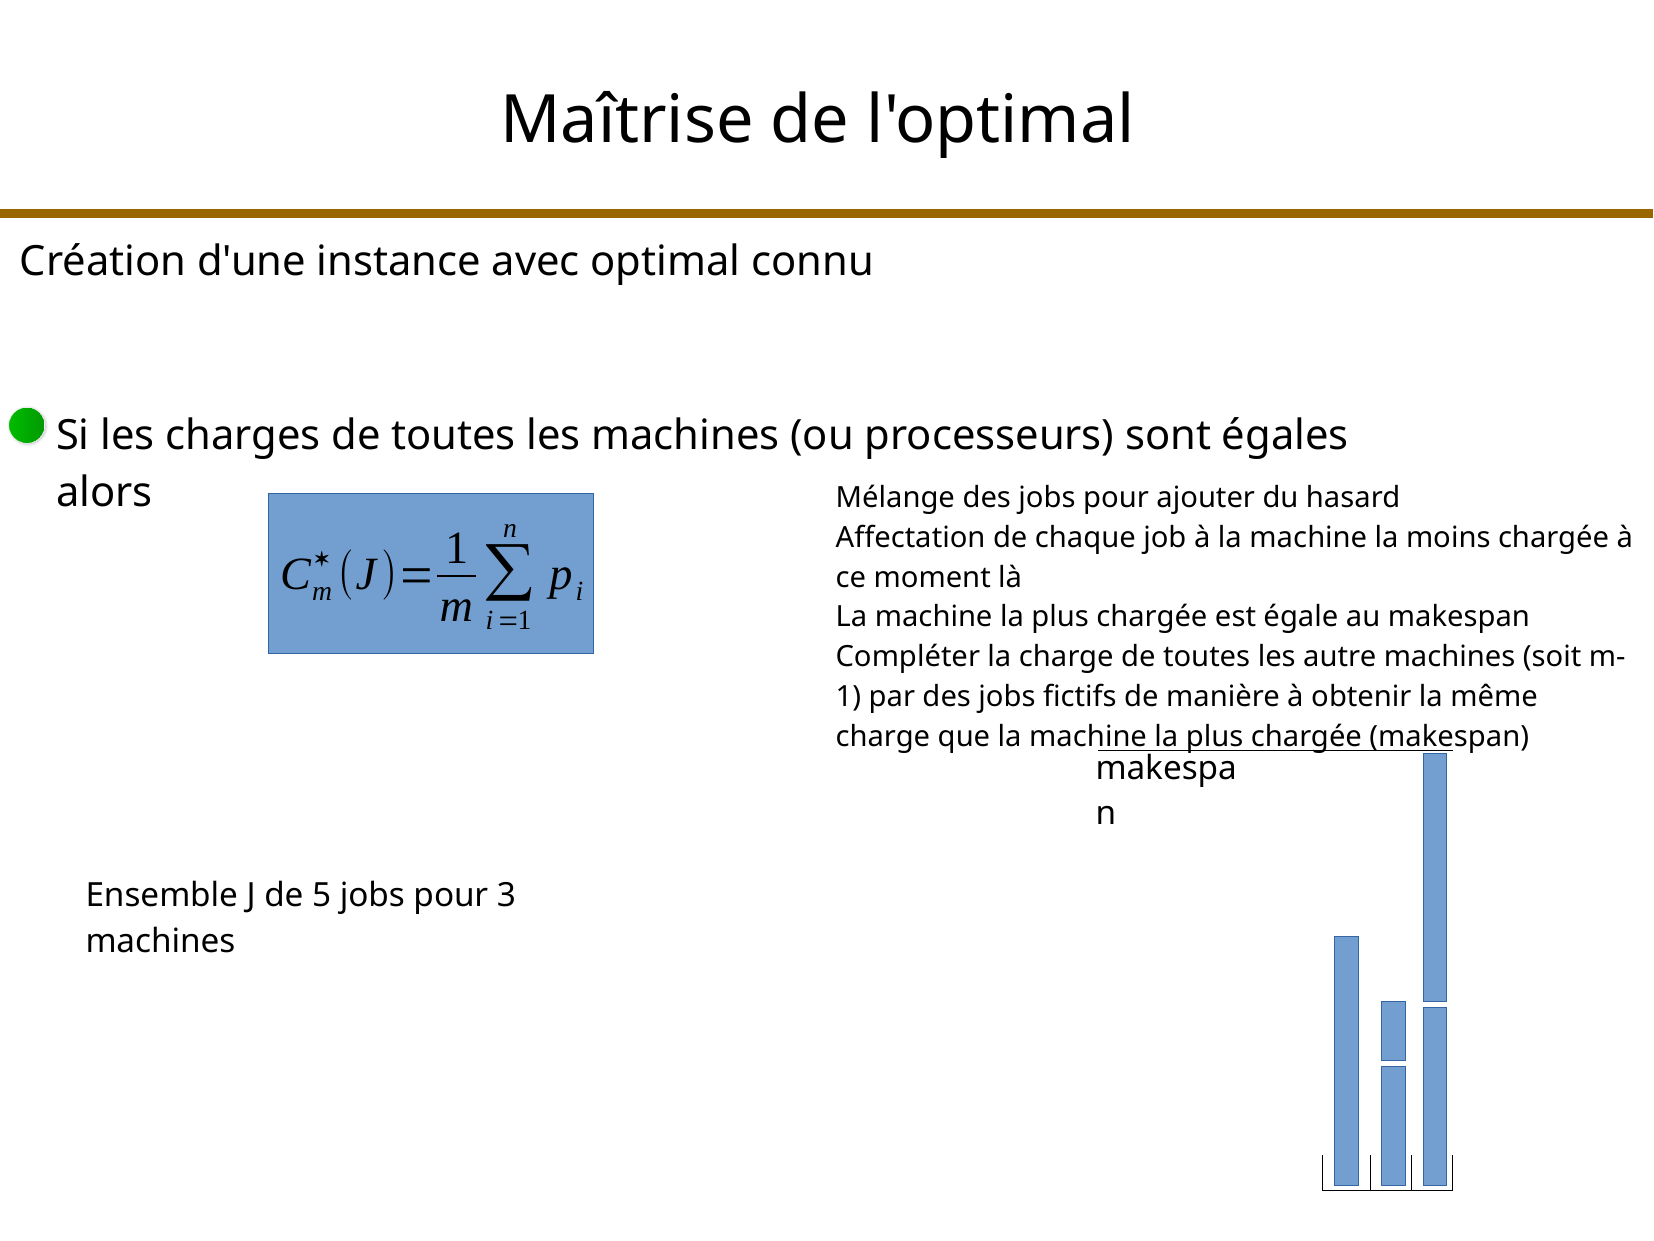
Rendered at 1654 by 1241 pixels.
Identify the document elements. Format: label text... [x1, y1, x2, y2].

text_box [268, 636, 594, 654]
title Maîtrise de l'optimal [82, 46, 1571, 187]
text_box [1334, 936, 1359, 1186]
text_box [1381, 1001, 1406, 1061]
text_box Mélange des jobs pour ajouter du hasard Affectation de chaque job à la machine la moins chargée à ce moment là La machine la plus chargée est égale au makespan Compléter la charge de toutes les autre machines (soit m-1) par des jobs fictifs de manière à obtenir la même charge que la machine la plus chargée (makespan) [820, 469, 1654, 721]
text_box Si les charges de toutes les machines (ou processeurs) sont égales alors [41, 397, 1441, 471]
text_box [268, 493, 594, 511]
text_box makespan [1080, 736, 1270, 790]
picture [6, 405, 50, 448]
text_box Ensemble J de 5 jobs pour 3 machines [70, 864, 674, 994]
picture [268, 511, 594, 636]
text_box [1423, 1007, 1447, 1186]
text_box [1381, 1066, 1406, 1186]
text_box [1423, 753, 1447, 1002]
text_box Création d'une instance avec optimal connu [4, 222, 922, 382]
